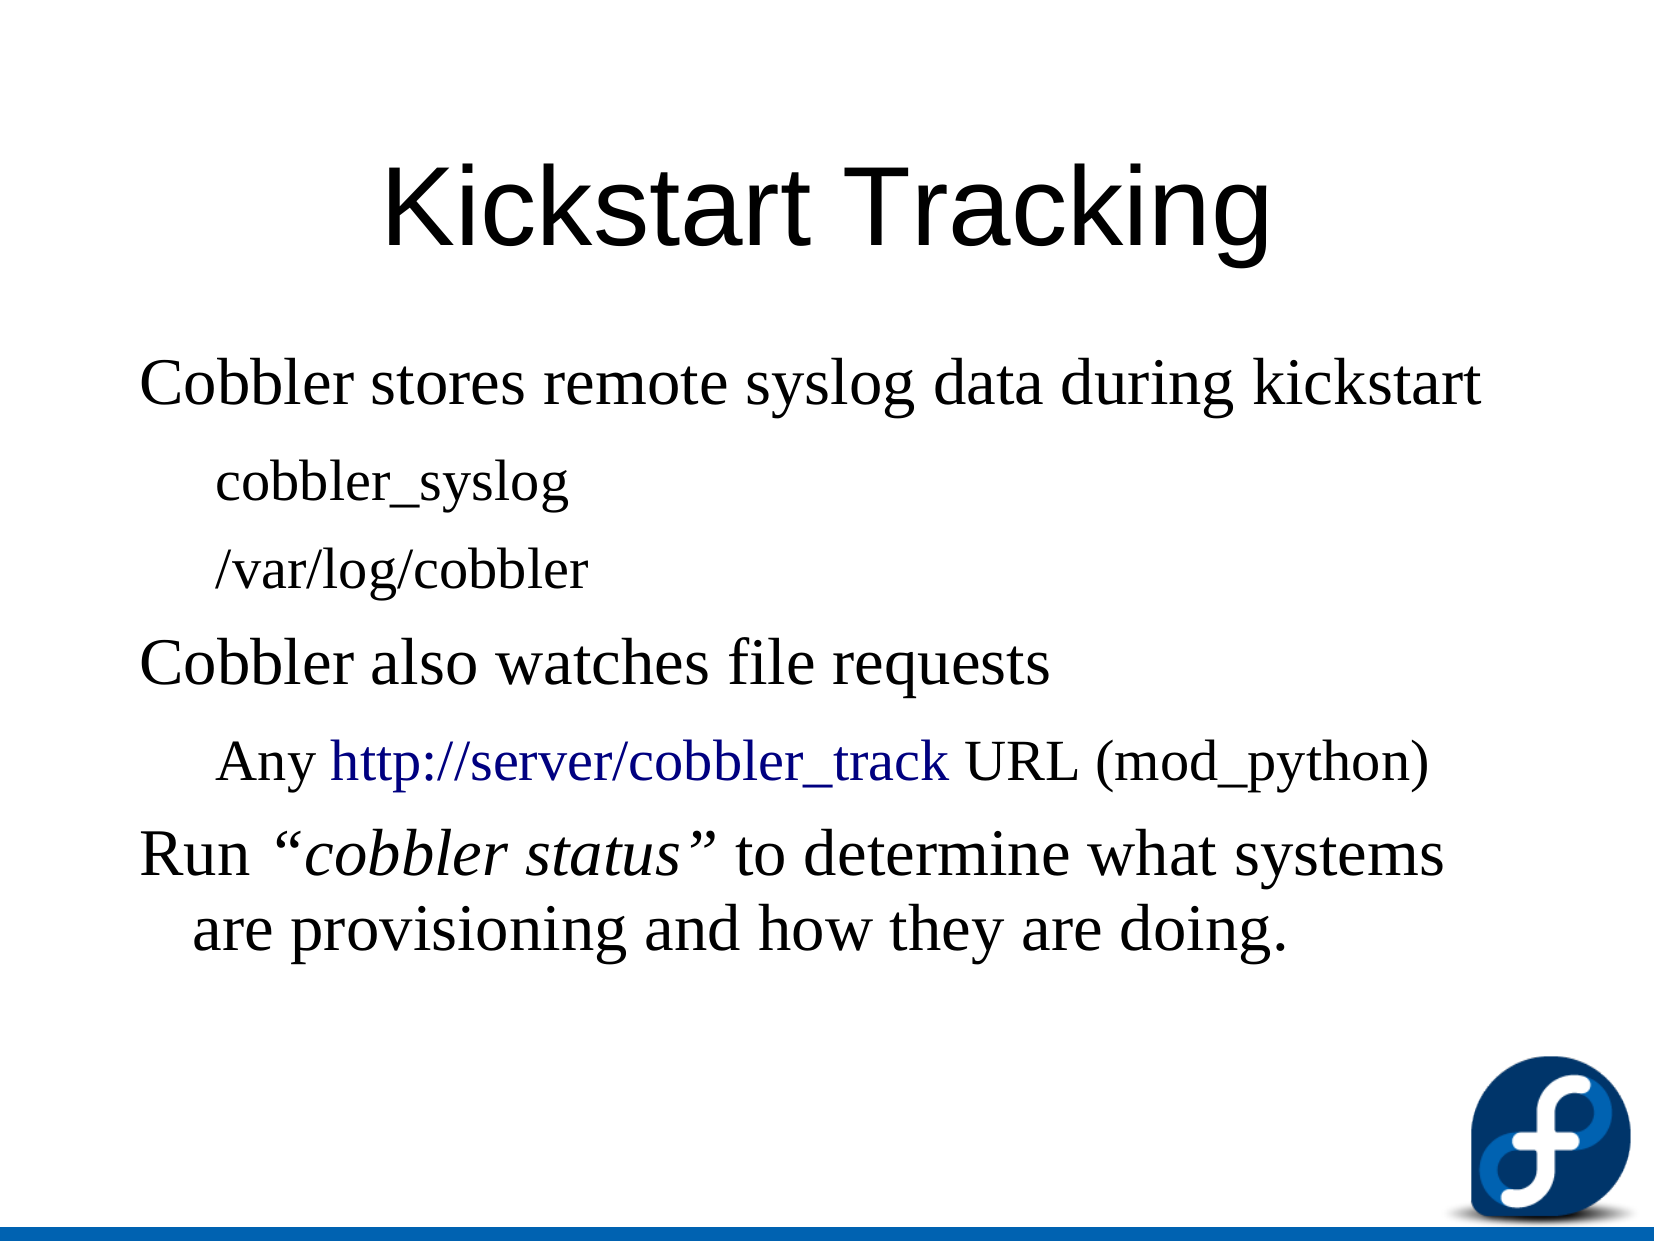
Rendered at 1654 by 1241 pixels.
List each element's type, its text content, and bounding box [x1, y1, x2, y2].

title Kickstart Tracking [121, 110, 1534, 303]
picture [1438, 1055, 1645, 1229]
list Cobbler stores remote syslog data during kickstart cobbler_syslog /var/log/cobbler Cobbler also watches file requests Any http://server/cobbler_track URL (mod_python) Run “cobbler status” to determine what systems are provisioning and how they are doing. [121, 344, 1534, 1181]
